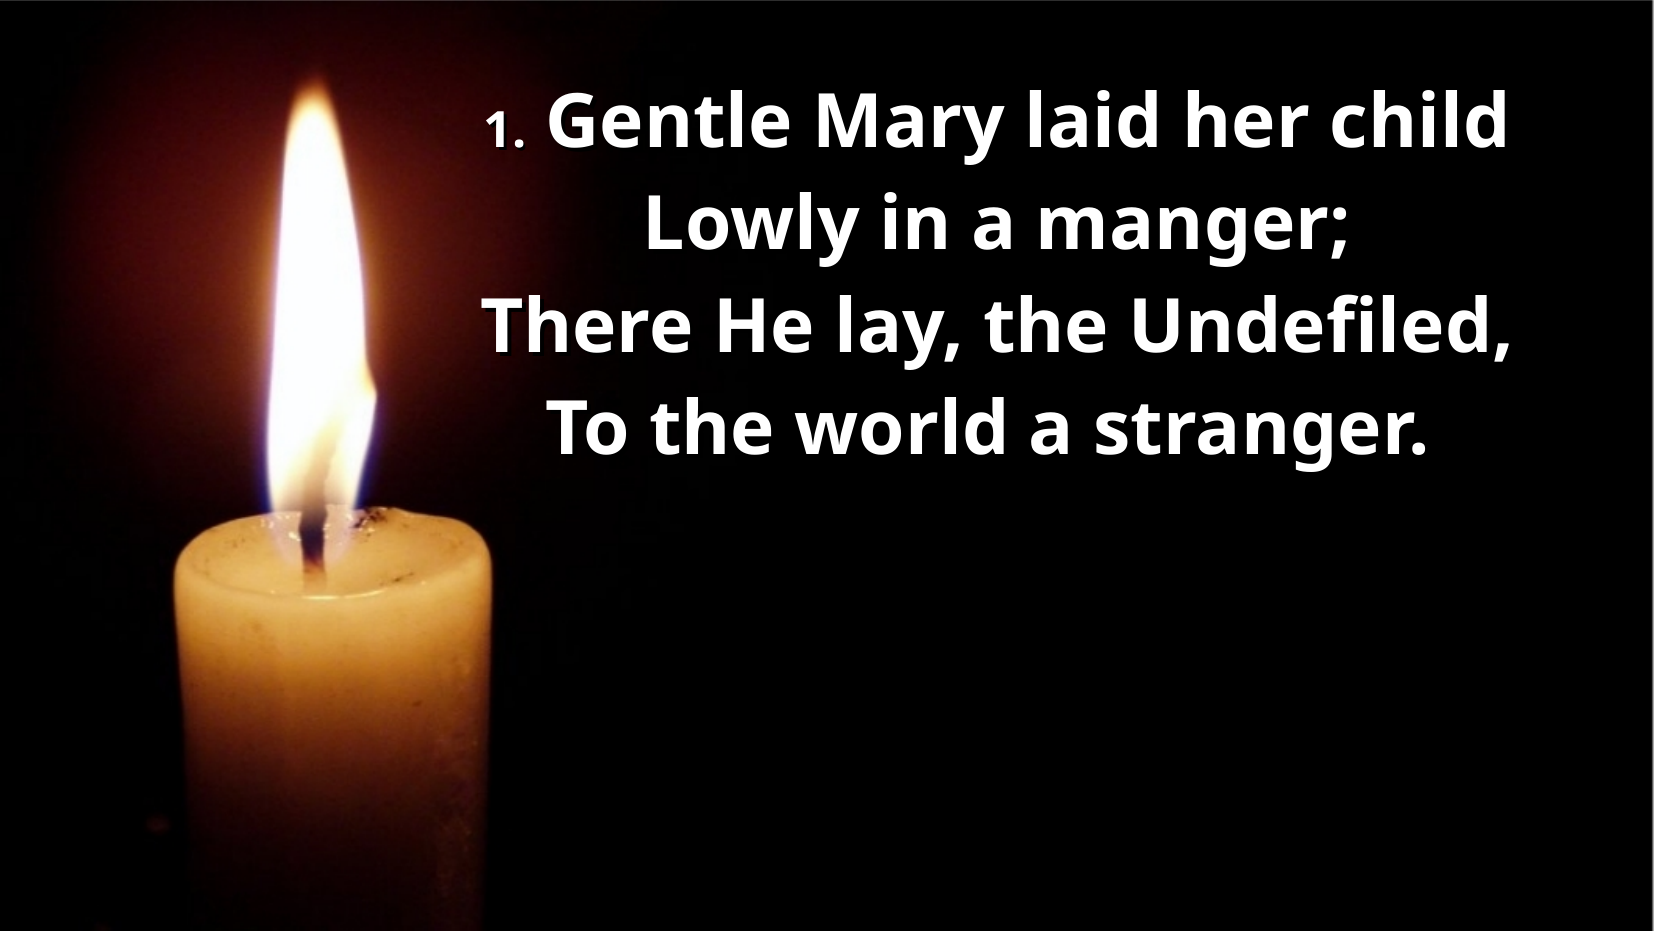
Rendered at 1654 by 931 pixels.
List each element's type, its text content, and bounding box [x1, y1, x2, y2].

text_box 1. Gentle Mary laid her child Lowly in a manger; There He lay, the Undefiled, To the world a stranger. [435, 60, 1561, 475]
picture [0, 0, 1654, 931]
